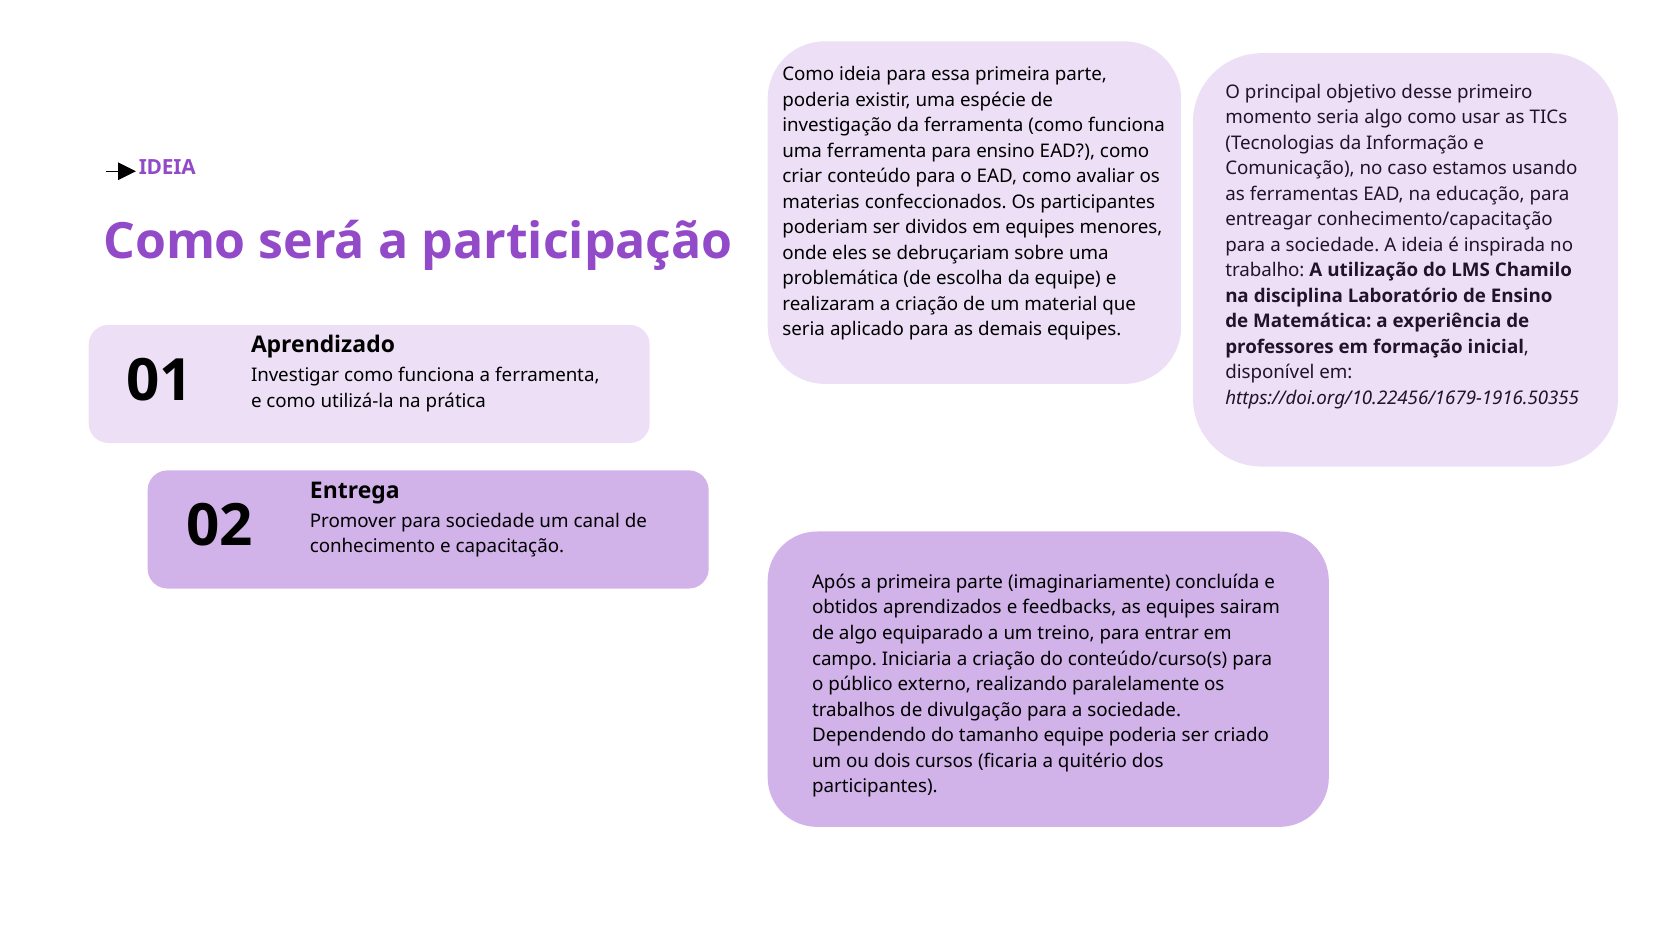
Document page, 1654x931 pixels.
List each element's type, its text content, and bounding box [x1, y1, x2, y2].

text_box [532, 470, 709, 589]
text_box Aprendizado [236, 320, 473, 354]
text_box [790, 41, 1159, 53]
text_box 02 [171, 476, 296, 650]
text_box [147, 470, 295, 589]
text_box [88, 324, 236, 444]
text_box Após a primeira parte (imaginariamente) concluída e obtidos aprendizados e feedbacks, as equipes sairam de algo equiparado a um treino, para entrar em campo. Iniciaria a criação do conteúdo/curso(s) para o público externo, realizando paralelamente os trabalhos de divulgação para a sociedade. Dependendo do tamanho equipe poderia ser criado um ou dois cursos (ficaria a quitério dos participantes). [797, 561, 1300, 806]
text_box 01 [112, 330, 237, 505]
text_box Entrega [295, 466, 532, 499]
text_box Investigar como funciona a ferramenta, e como utilizá-la na prática [237, 354, 621, 443]
text_box [1192, 53, 1619, 467]
text_box Como será a participação [88, 197, 767, 329]
text_box Promover para sociedade um canal de conhecimento e capacitação. [296, 499, 680, 589]
text_box [237, 324, 650, 444]
text_box Como ideia para essa primeira parte, poderia existir, uma espécie de investigação da ferramenta (como funciona uma ferramenta para ensino EAD?), como criar conteúdo para o EAD, como avaliar os materias confeccionados. Os participantes poderiam ser dividos em equipes menores, onde eles se debruçariam sobre uma problemática (de escolha da equipe) e realizaram a criação de um material que seria aplicado para as demais equipes. [767, 53, 1182, 399]
text_box IDEIA [124, 144, 271, 189]
text_box [767, 531, 1329, 827]
